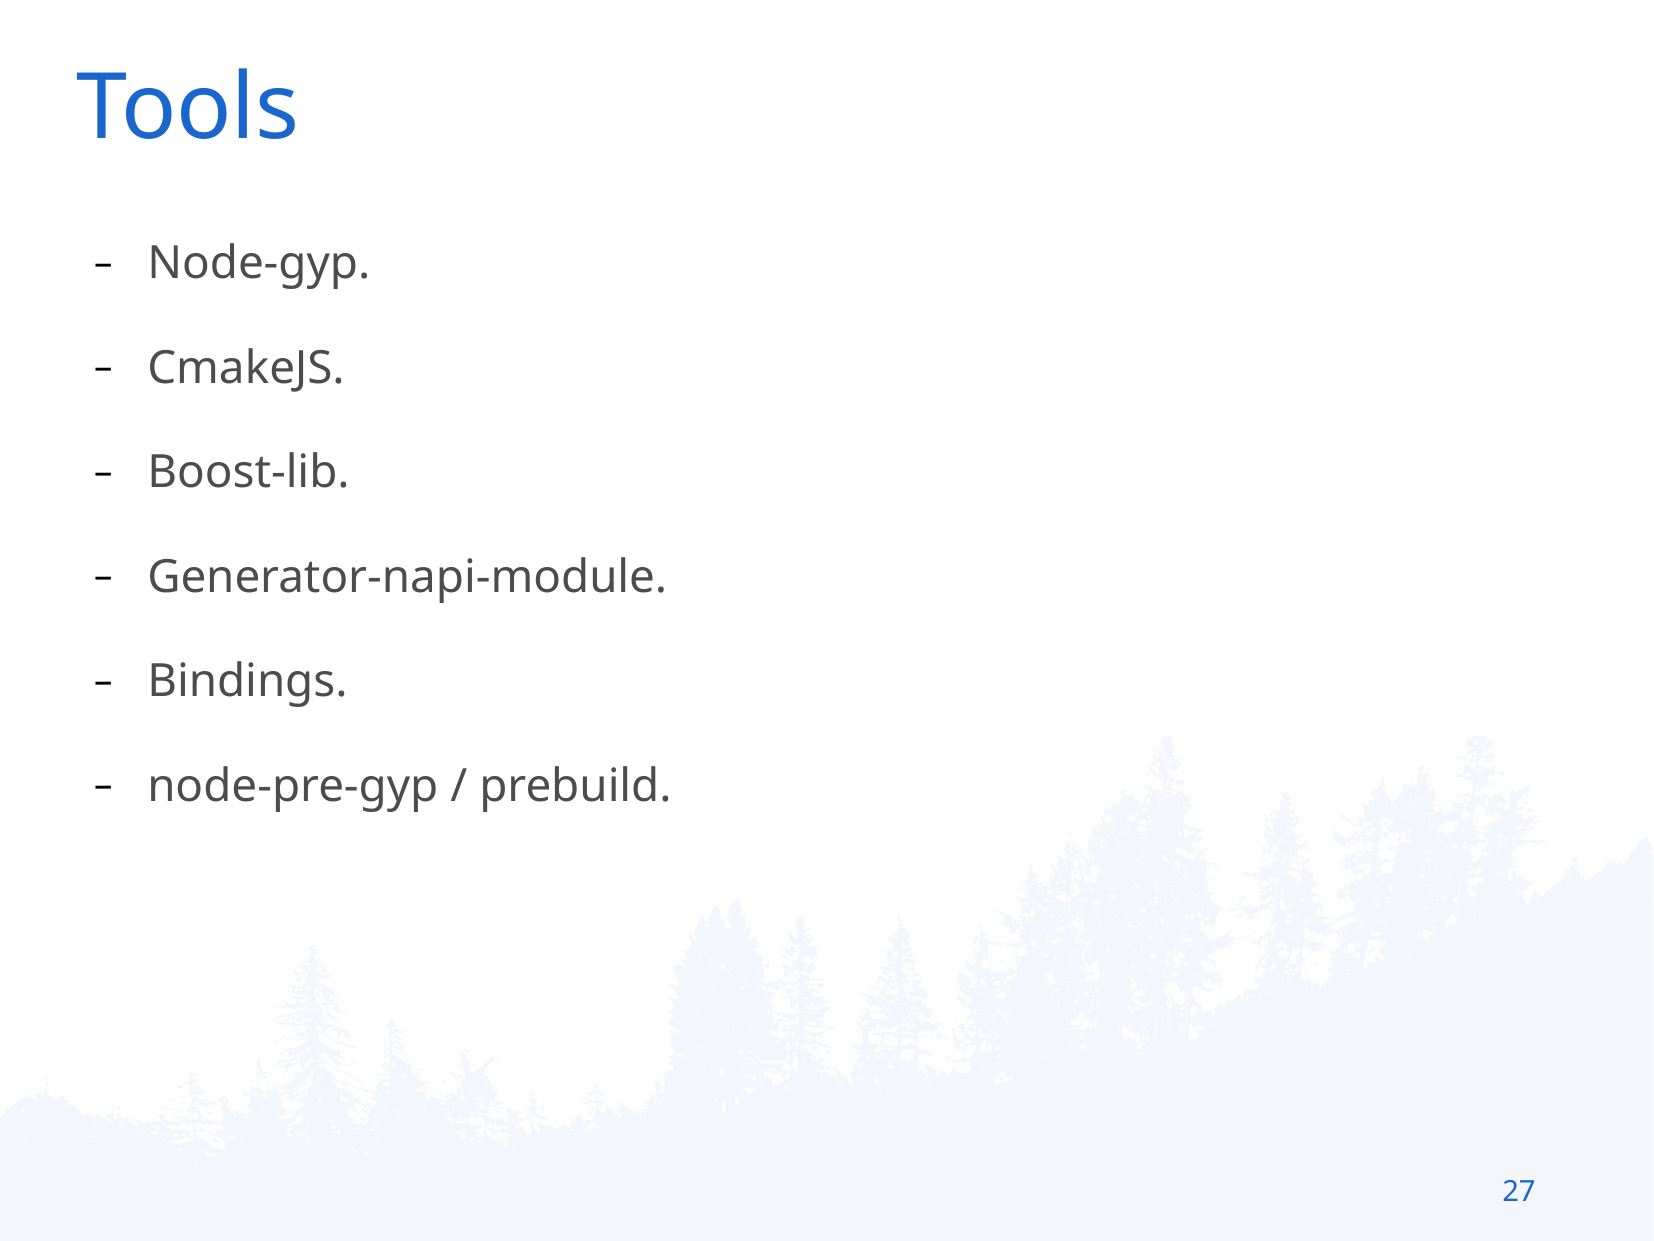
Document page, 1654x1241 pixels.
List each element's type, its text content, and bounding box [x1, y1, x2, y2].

list Node-gyp. CmakeJS. Boost-lib. Generator-napi-module. Bindings. node-pre-gyp / prebuild. [76, 217, 1565, 808]
title Tools [76, 0, 1565, 207]
picture [0, 736, 1654, 1241]
